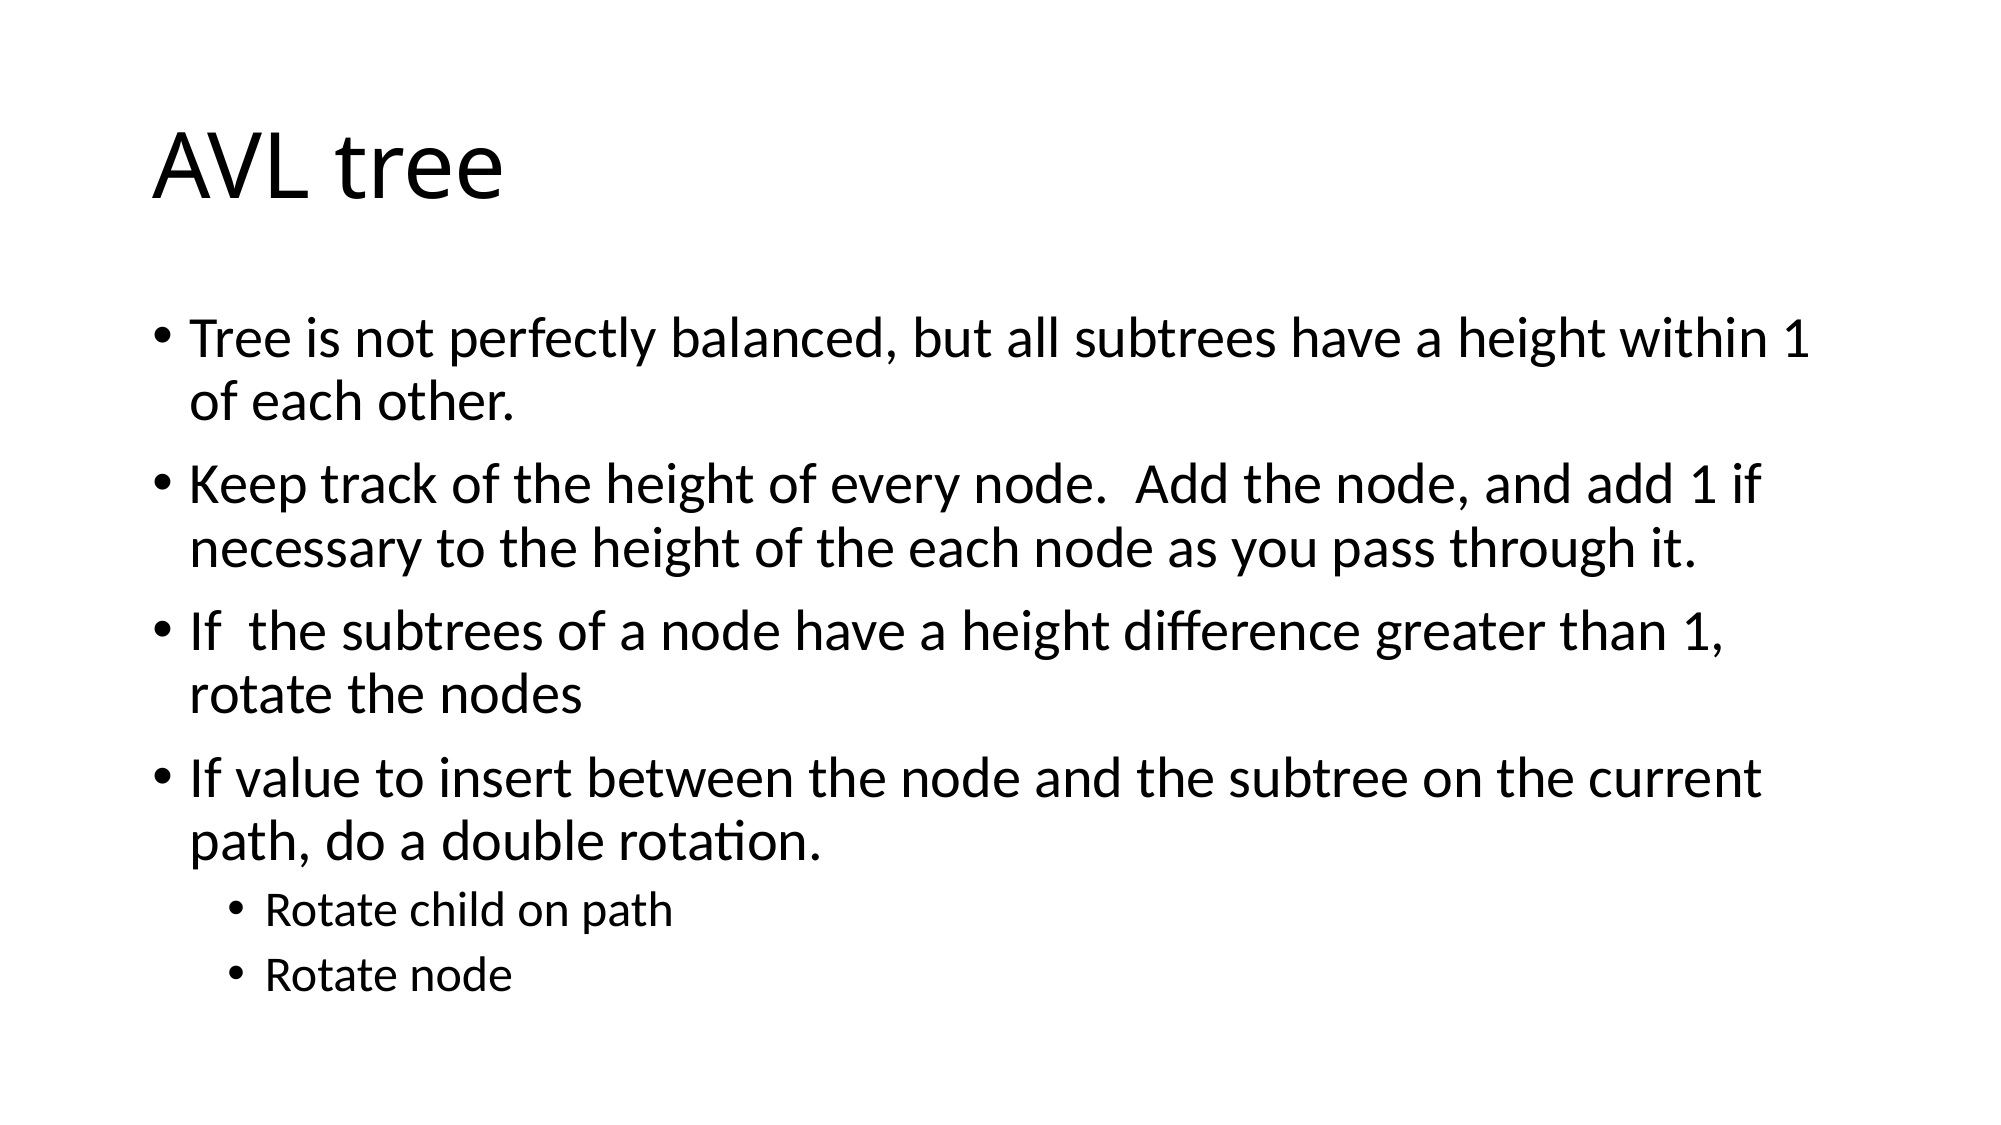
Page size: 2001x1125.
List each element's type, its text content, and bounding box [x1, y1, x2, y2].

title AVL tree [137, 59, 1863, 278]
list Tree is not perfectly balanced, but all subtrees have a height within 1 of each other. Keep track of the height of every node. Add the node, and add 1 if necessary to the height of the each node as you pass through it. If the subtrees of a node have a height difference greater than 1, rotate the nodes If value to insert between the node and the subtree on the current path, do a double rotation. Rotate child on path Rotate node [137, 299, 1863, 1014]
